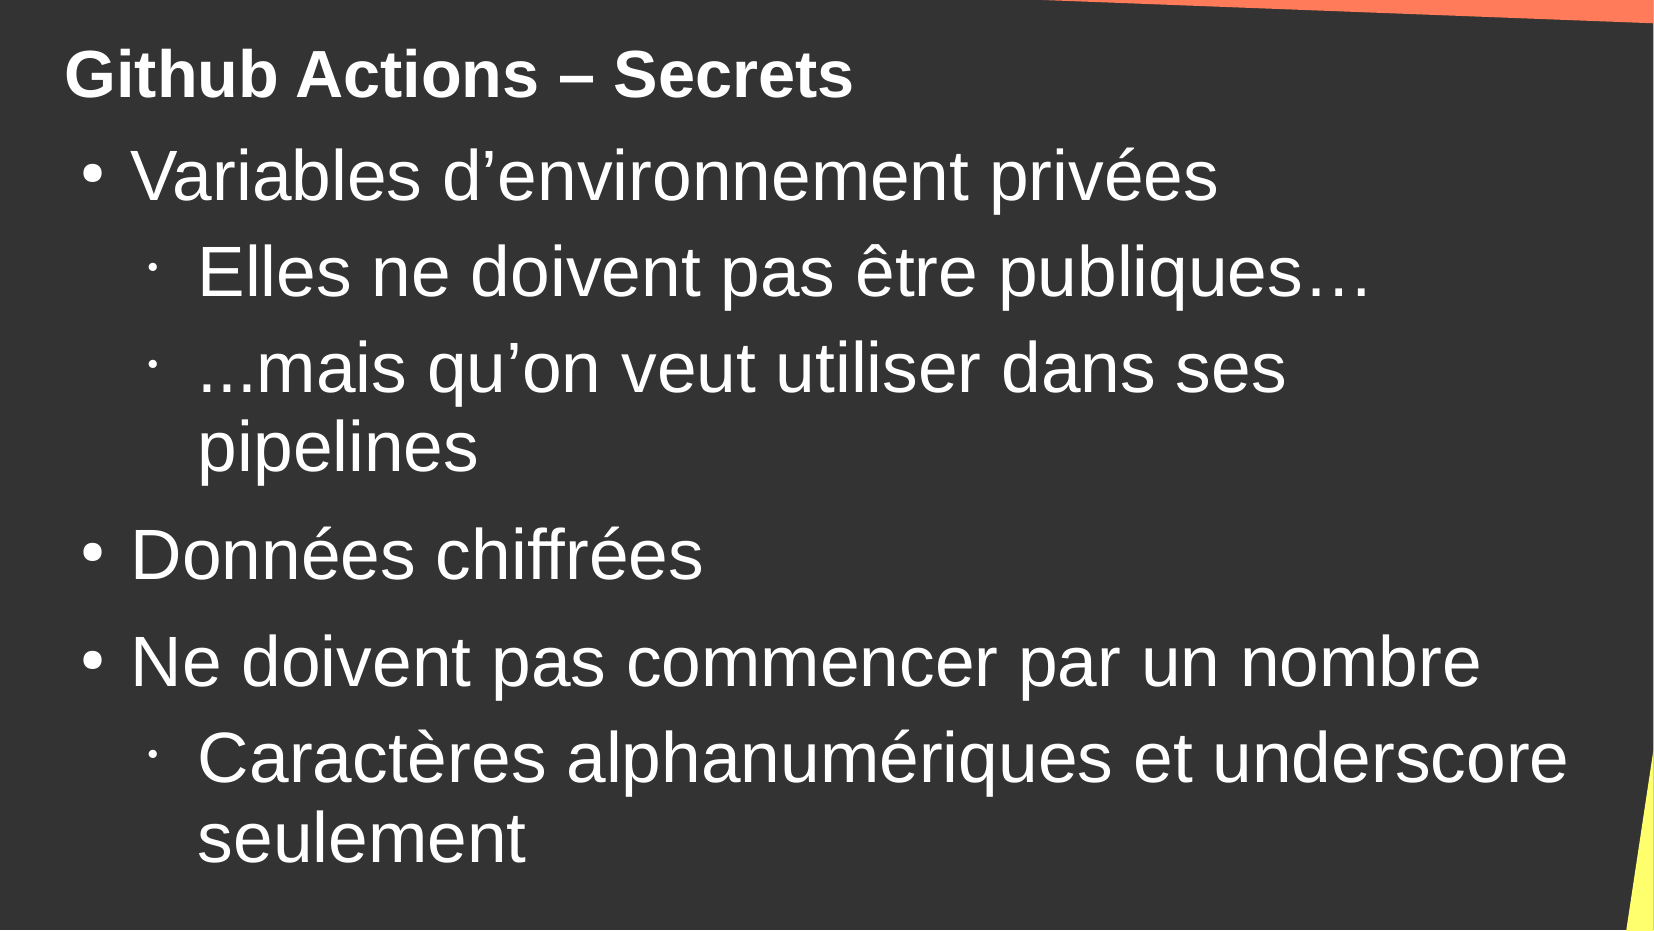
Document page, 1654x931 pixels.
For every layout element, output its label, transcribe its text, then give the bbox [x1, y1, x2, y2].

text_box [1042, 0, 1654, 24]
text_box [1626, 746, 1654, 931]
list Variables d’environnement privées Elles ne doivent pas être publiques… ...mais qu’on veut utiliser dans ses pipelines Données chiffrées Ne doivent pas commencer par un nombre Caractères alphanumériques et underscore seulement [63, 135, 1589, 886]
title Github Actions – Secrets [64, 37, 1471, 113]
